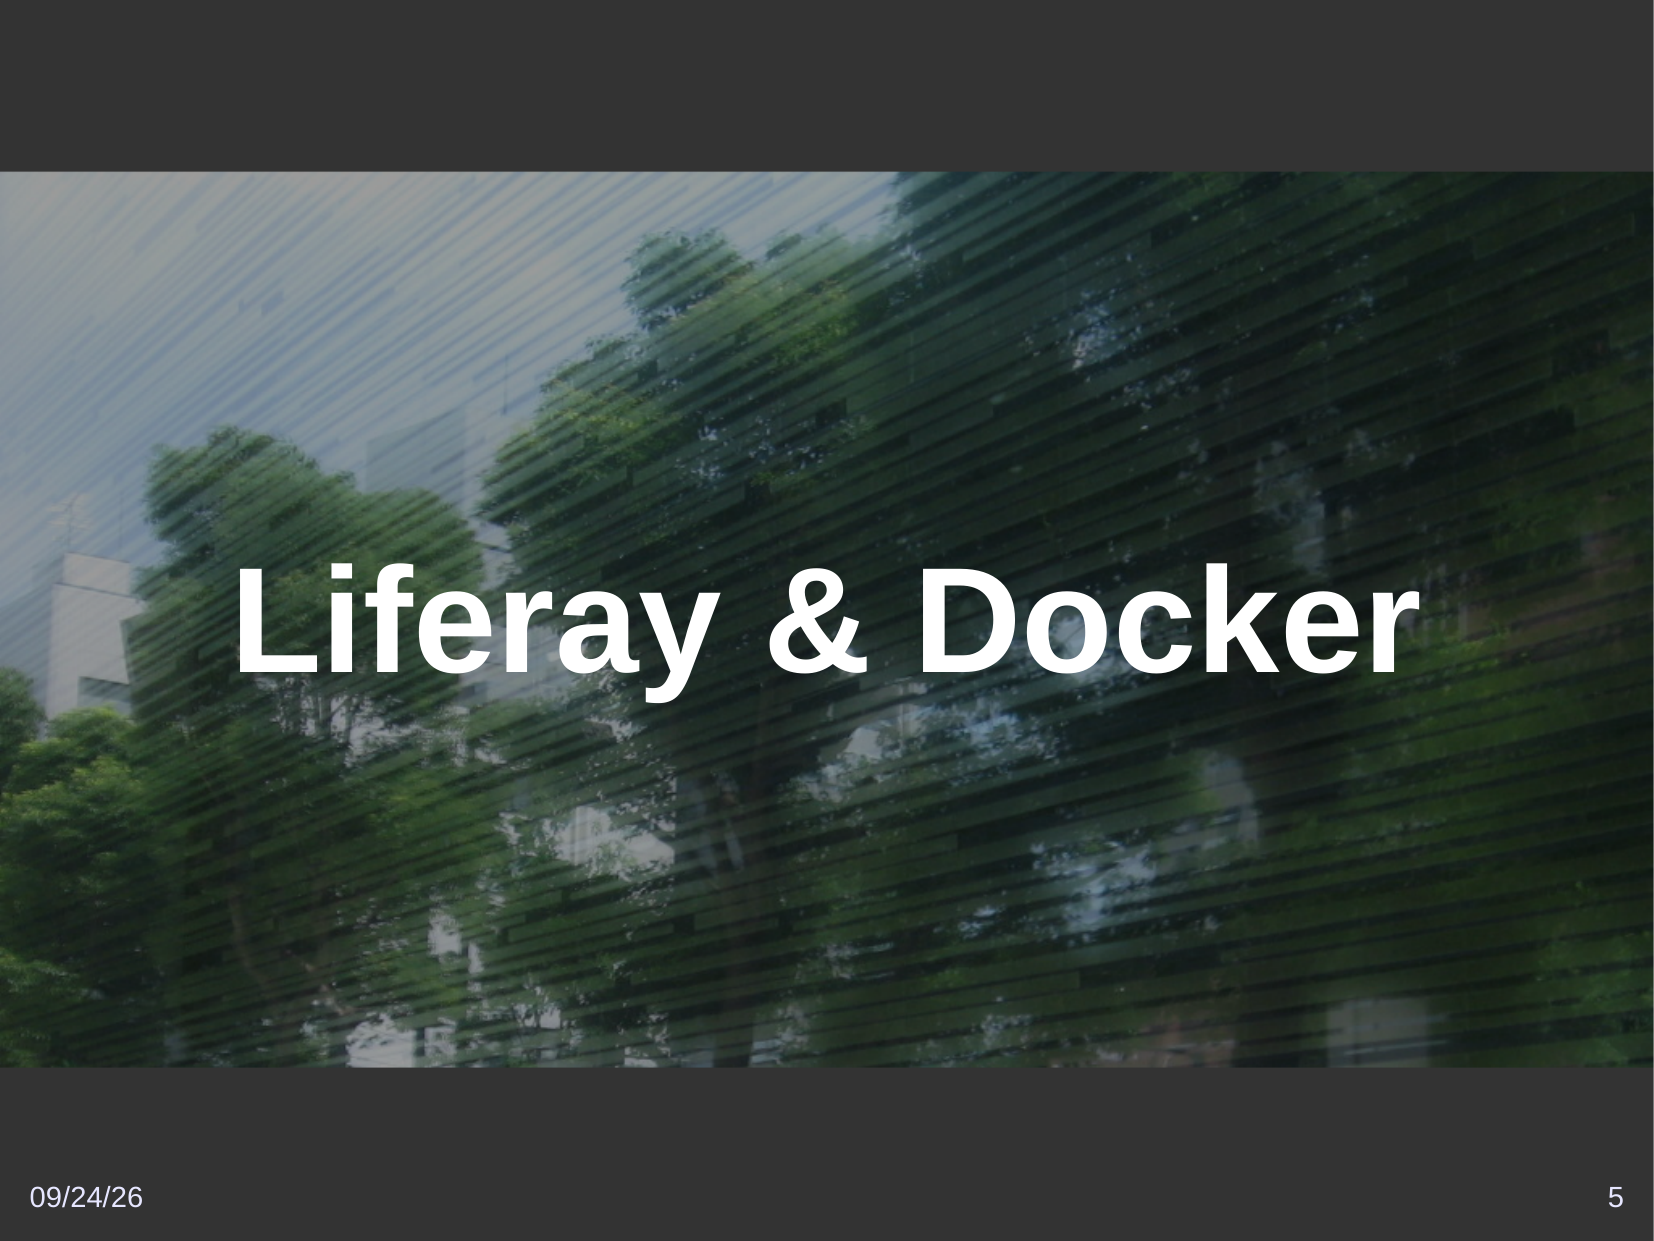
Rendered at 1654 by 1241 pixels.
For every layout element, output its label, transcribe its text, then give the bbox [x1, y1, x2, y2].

picture [0, 0, 1654, 1241]
title Liferay & Docker [29, 214, 1625, 1027]
